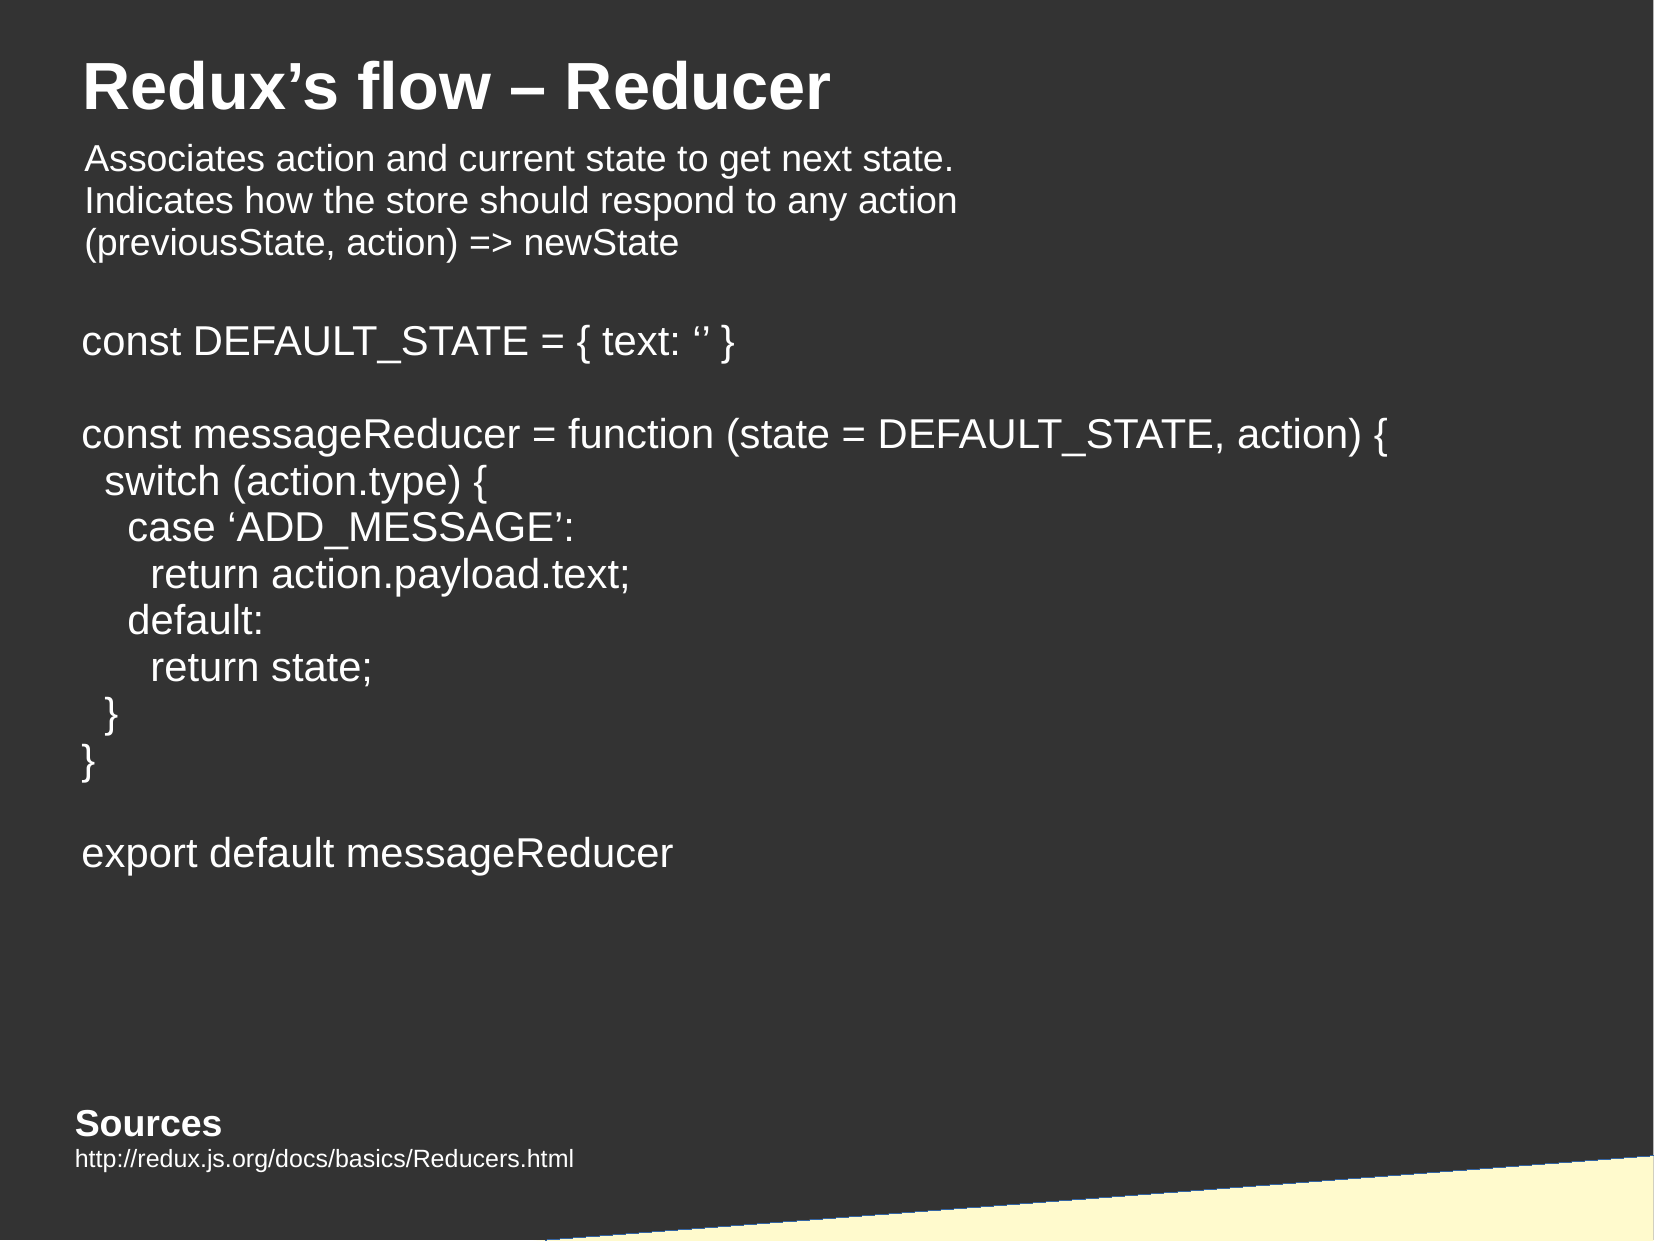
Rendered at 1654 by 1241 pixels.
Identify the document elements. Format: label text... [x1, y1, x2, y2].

text_box Associates action and current state to get next state. Indicates how the store should respond to any action (previousState, action) => newState [69, 129, 1621, 313]
text_box Sources http://redux.js.org/docs/basics/Reducers.html [60, 1095, 1546, 1194]
text_box [533, 1155, 1654, 1241]
title Redux’s flow – Reducer [82, 49, 1441, 125]
title const DEFAULT_STATE = { text: ‘’ } const messageReducer = function (state = DEFAULT_STATE, action) { switch (action.type) { case ‘ADD_MESSAGE’: return action.payload.text; default: return state; } } export default messageReducer [81, 318, 1411, 923]
